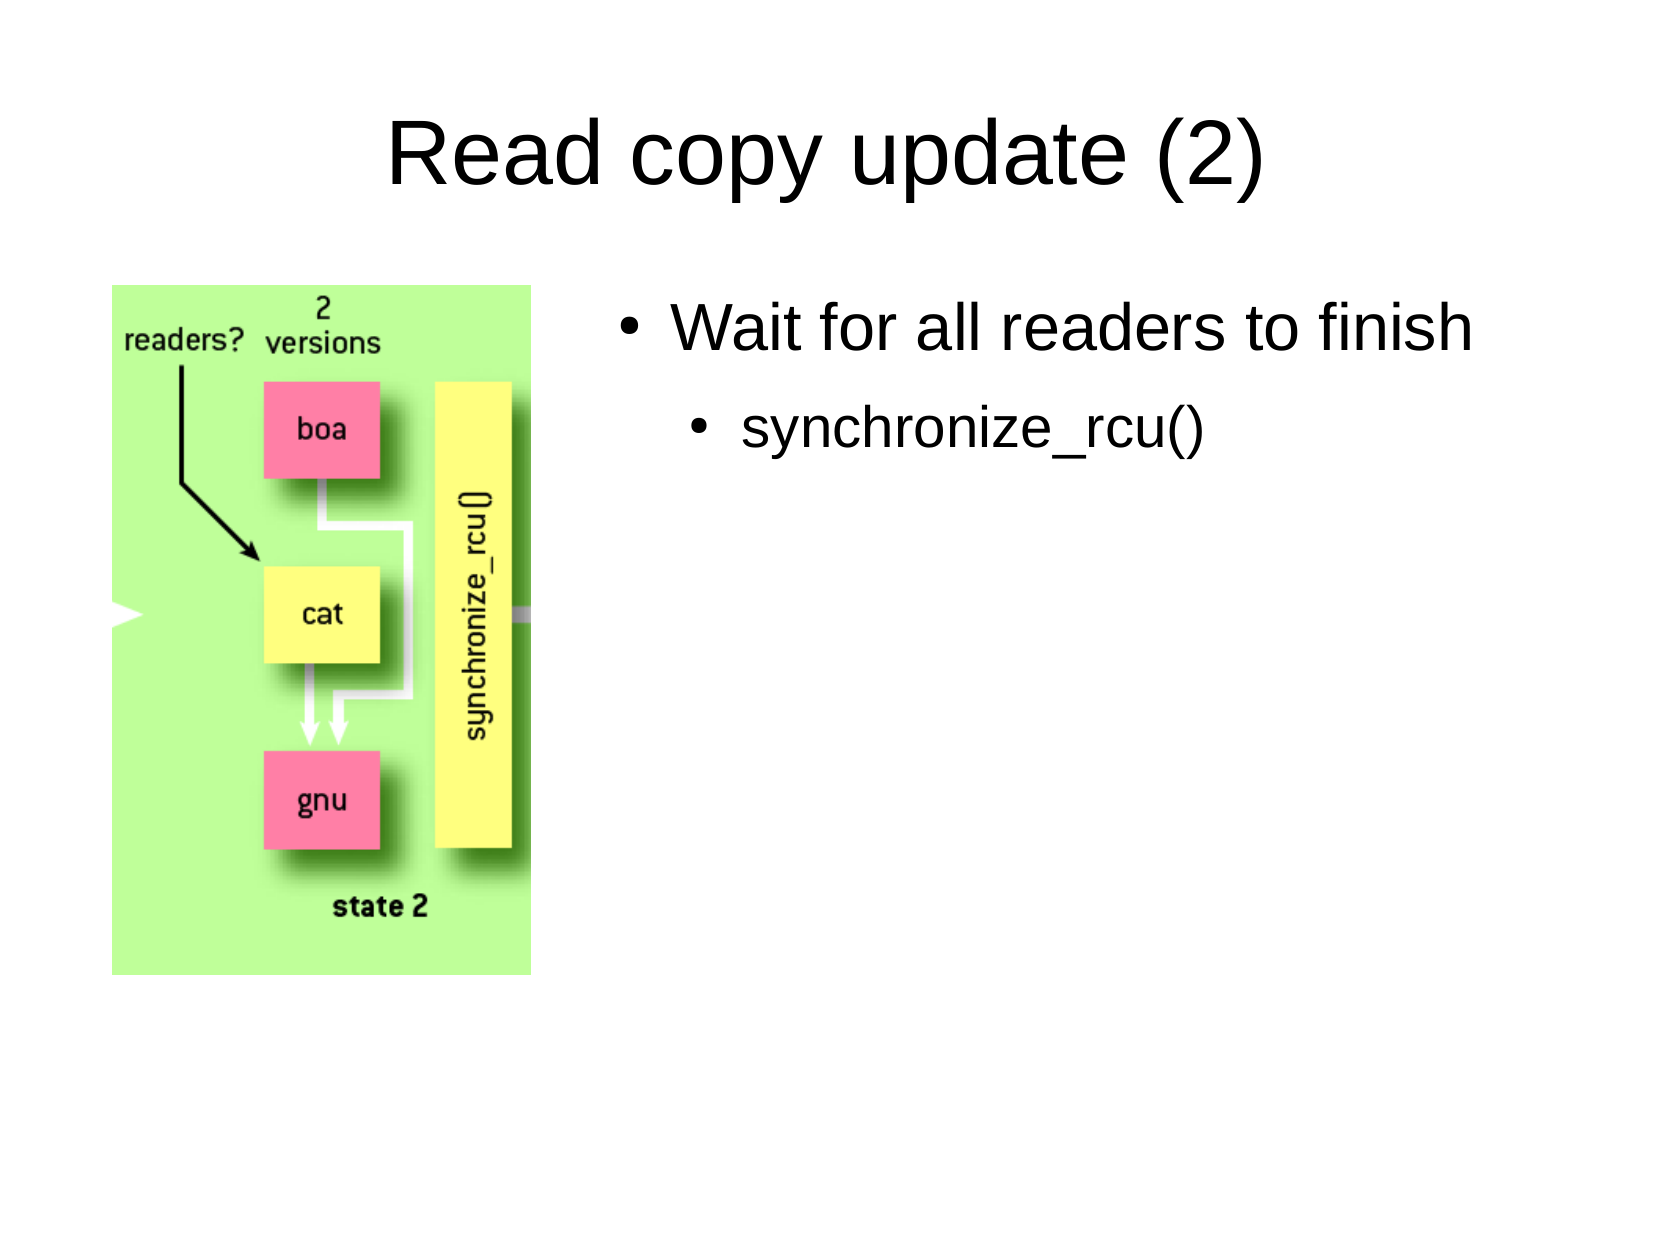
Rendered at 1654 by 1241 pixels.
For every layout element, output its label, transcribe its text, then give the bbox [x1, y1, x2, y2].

title Read copy update (2) [82, 49, 1571, 257]
picture [112, 285, 531, 976]
list Wait for all readers to finish synchronize_rcu() [600, 290, 1572, 1010]
